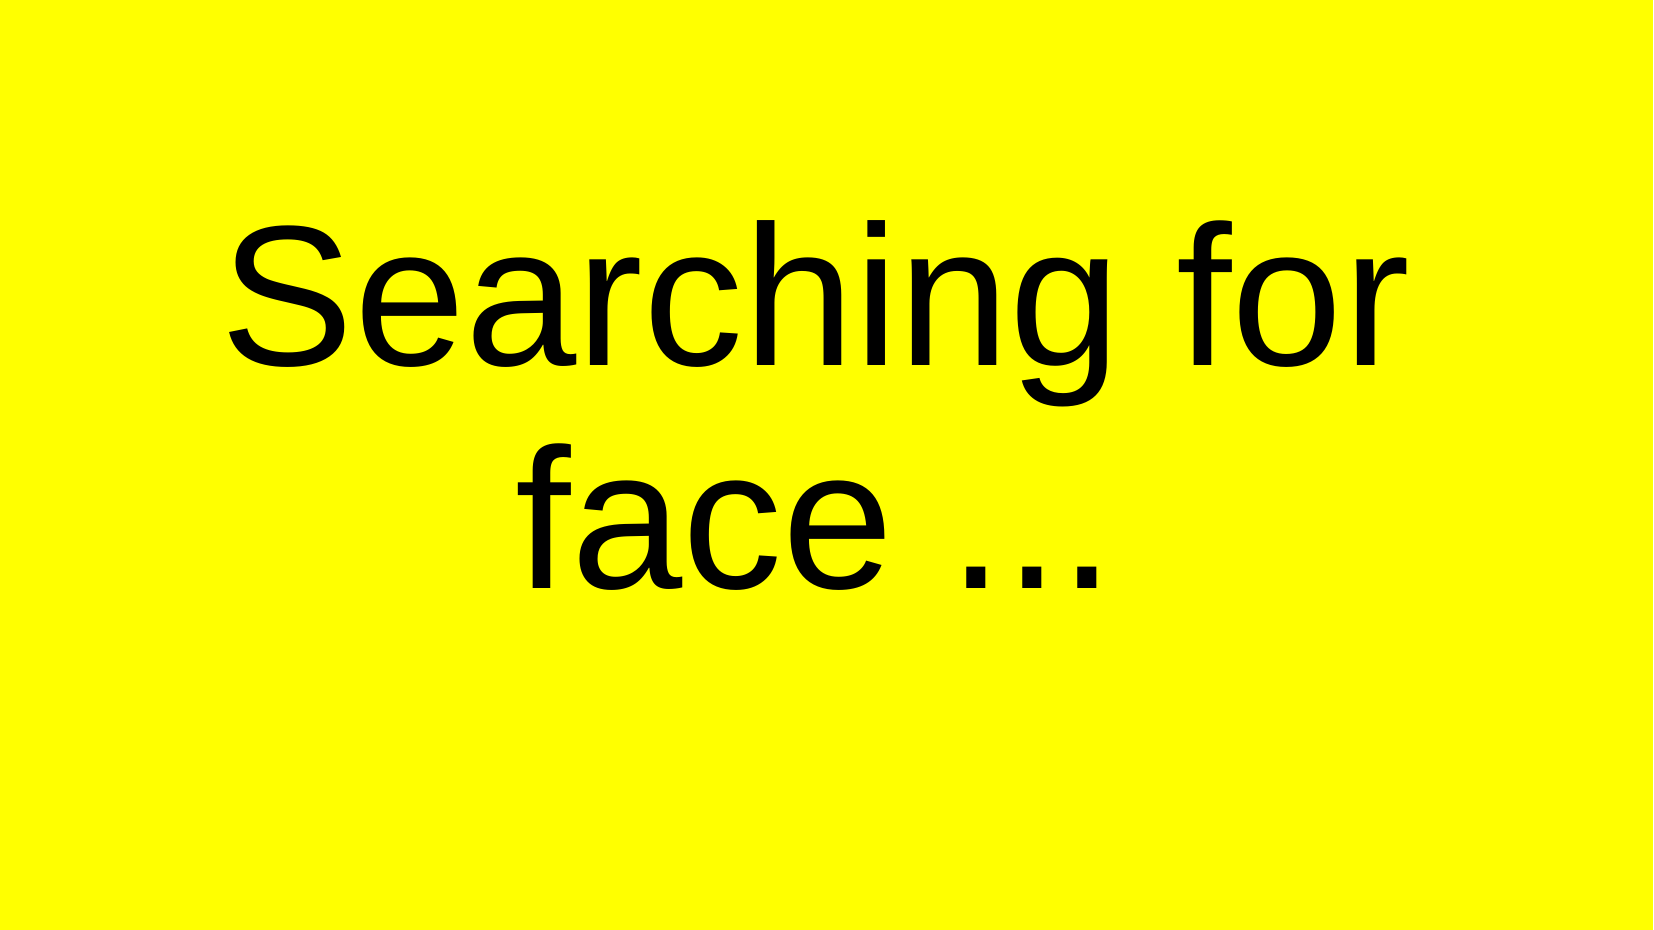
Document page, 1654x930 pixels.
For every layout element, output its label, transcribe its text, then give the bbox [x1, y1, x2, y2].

title Searching for face ... [71, 184, 1560, 632]
